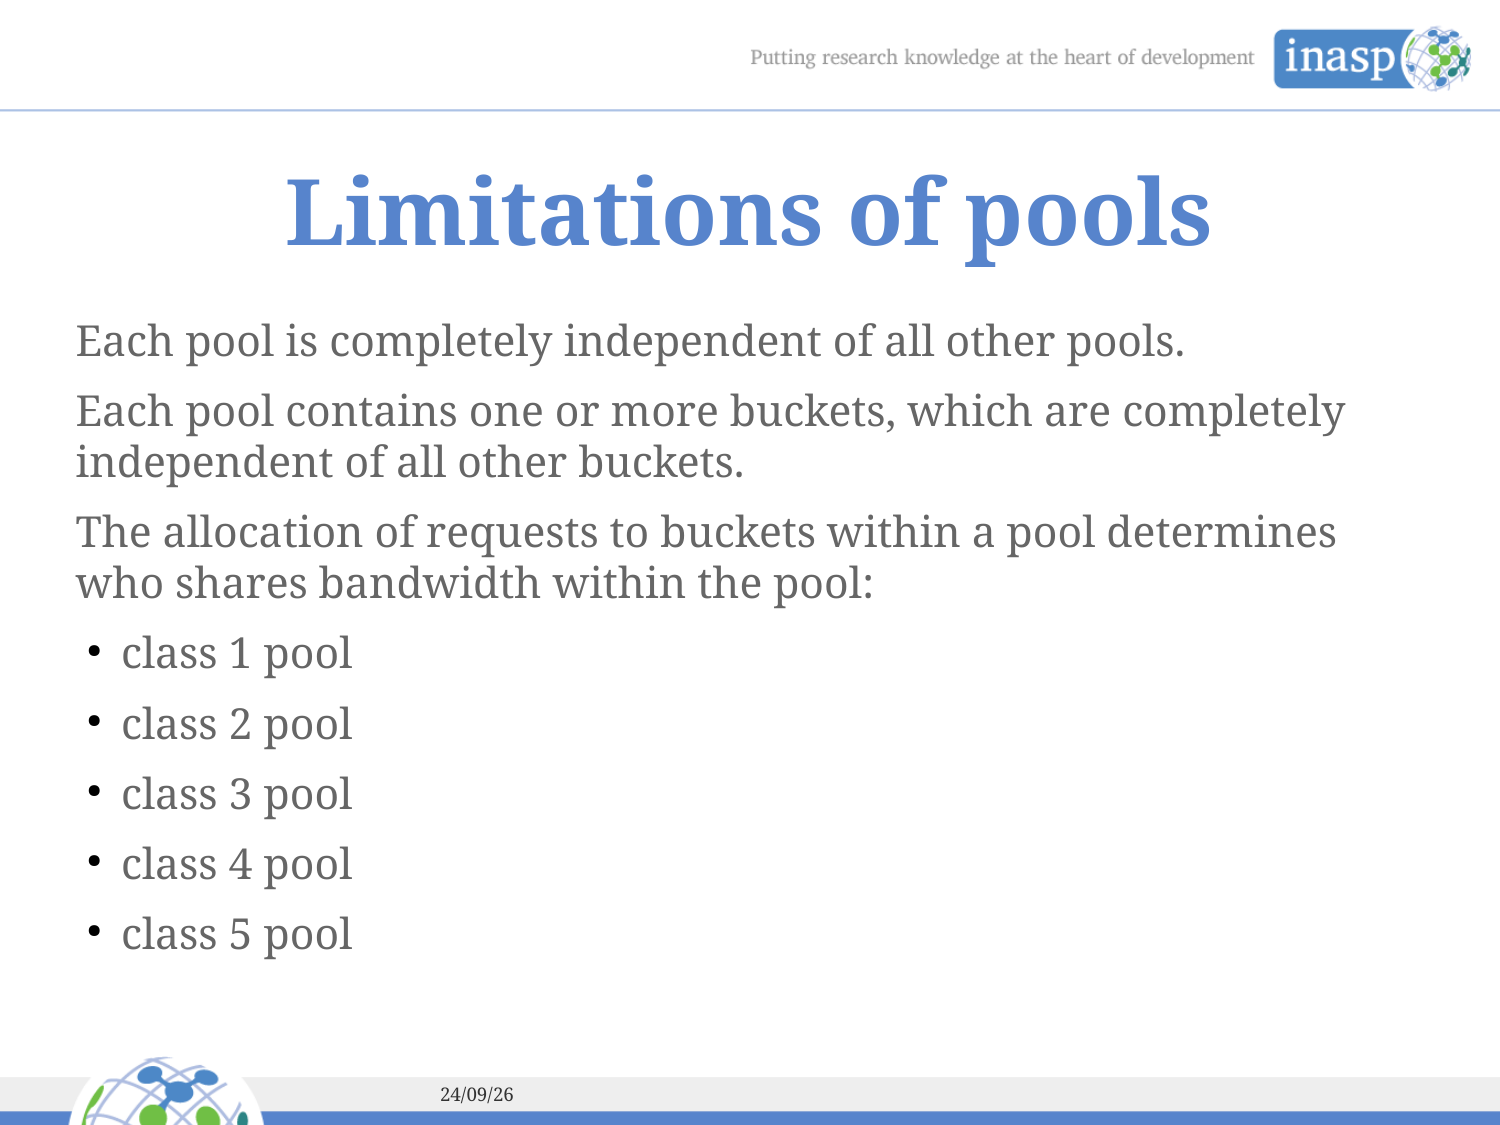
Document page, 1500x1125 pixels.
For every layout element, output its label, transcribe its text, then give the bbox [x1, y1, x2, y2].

title Limitations of pools [75, 129, 1426, 313]
picture [0, 0, 1500, 1125]
list Each pool is completely independent of all other pools. Each pool contains one or more buckets, which are completely independent of all other buckets. The allocation of requests to buckets within a pool determines who shares bandwidth within the pool: class 1 pool All users share the same bucket, and so they share bandwidth with each other.All users share the same bucket, and so they share bandwidth with each other. class 2 pool All users share a bucket, but each has their own bucket (one per IP address) as well.All users share a bucket, but each has their own bucket (one per IP address) as well. class 3 pool All users share a global bucket, and one bucket with their subnet. So all 192.168.1.x users share a bucket, and all 192.168.2.x share a different bucket.All users share a global bucket, and one bucket with their subnet. So all 192.168.1.x users share a bucket, and all 192.168.2.x share a different bucket. class 4 pool In addition to class 3, each authenticated user gets their own bucket as well.In addition to class 3, each authenticated user gets their own bucket as well. class 5 pool Only works if you use an external_acl_type ACL to assign a tag to each request. Each unique tag value gets its own bucket. You can use this to assign users to buckets in any custom scheme that you like.Only works if you use an external_acl_type ACL to assign a tag to each request. Each unique tag value gets its own bucket. You can use this to assign users to buckets in any custom scheme that you like. [75, 313, 1426, 967]
